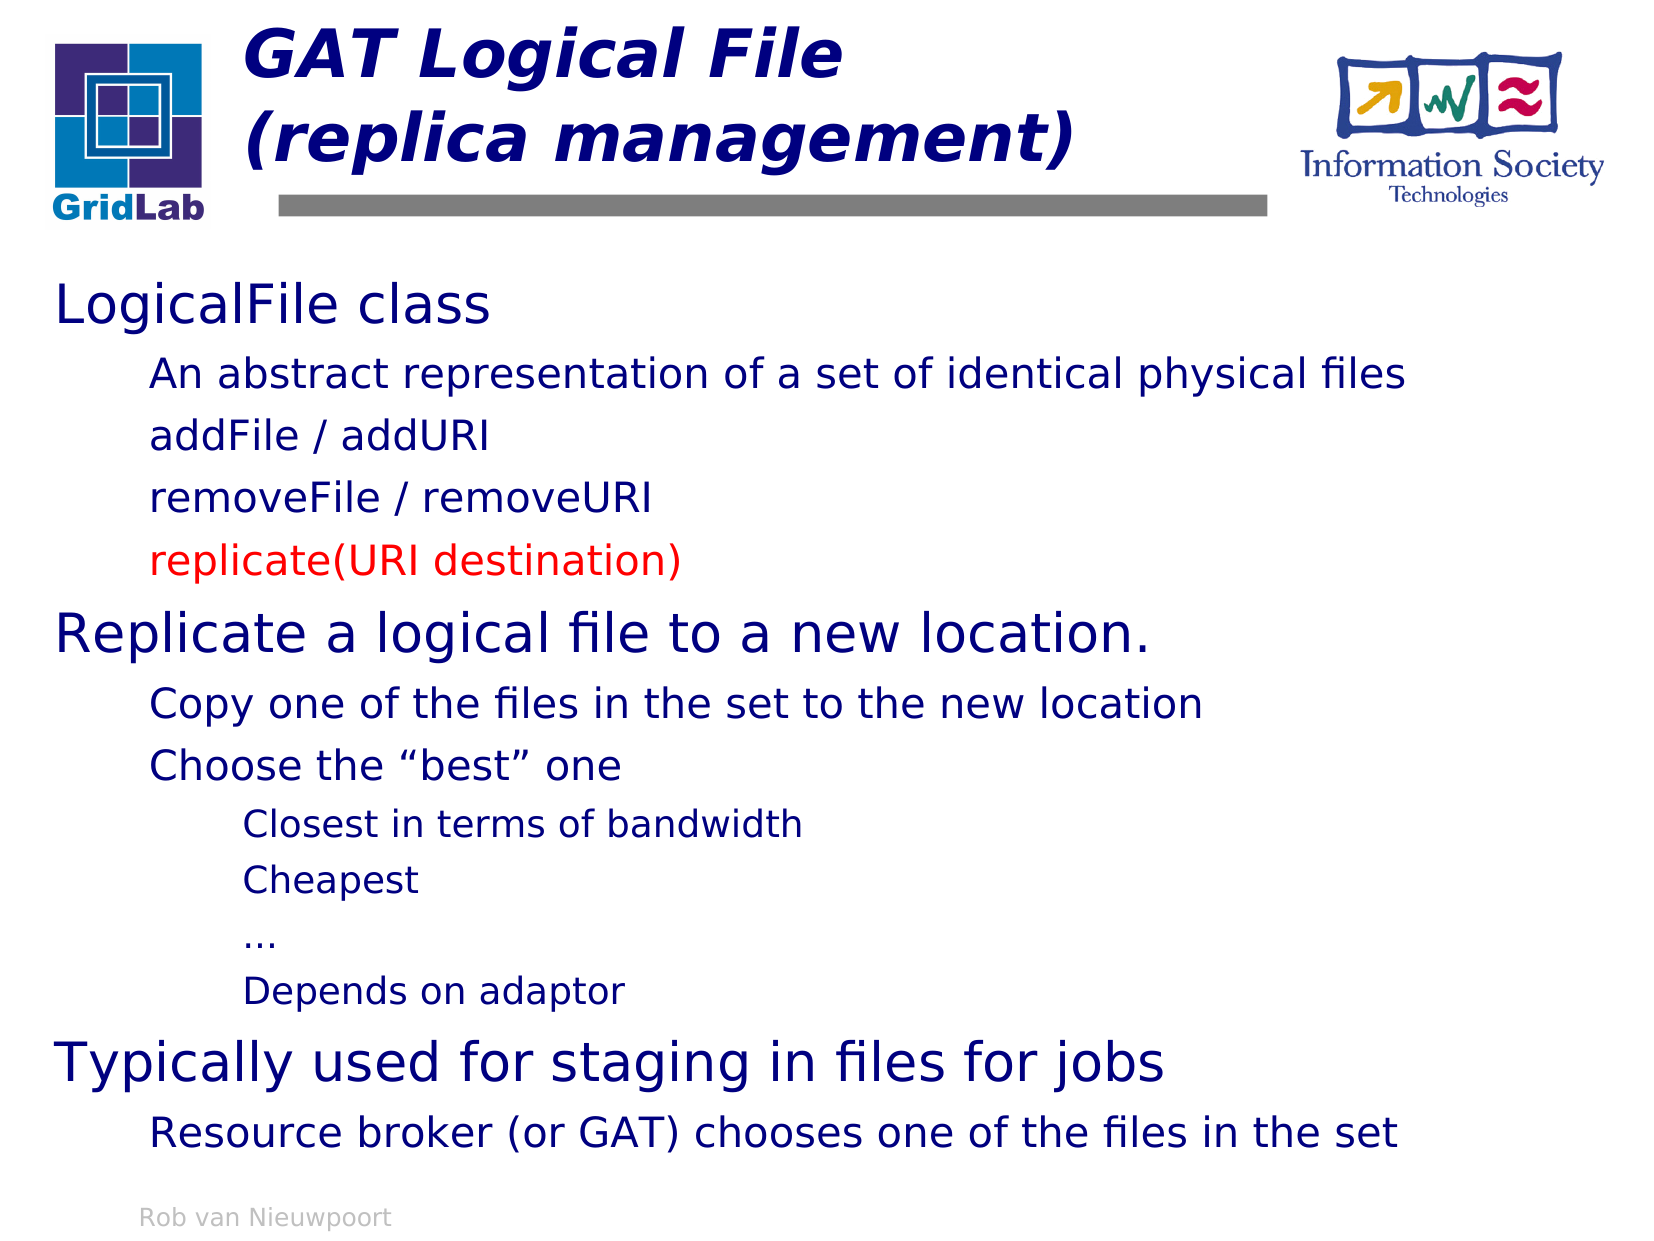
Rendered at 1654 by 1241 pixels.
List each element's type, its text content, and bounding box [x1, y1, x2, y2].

picture [45, 34, 211, 230]
picture [1293, 34, 1611, 214]
title GAT Logical File (replica management) [243, 0, 1280, 187]
list LogicalFile class An abstract representation of a set of identical physical files addFile / addURI removeFile / removeURI replicate(URI destination) Replicate a logical file to a new location. Copy one of the files in the set to the new location Choose the “best” one Closest in terms of bandwidth Cheapest ... Depends on adaptor Typically used for staging in files for jobs Resource broker (or GAT) chooses one of the files in the set [55, 268, 1599, 1153]
